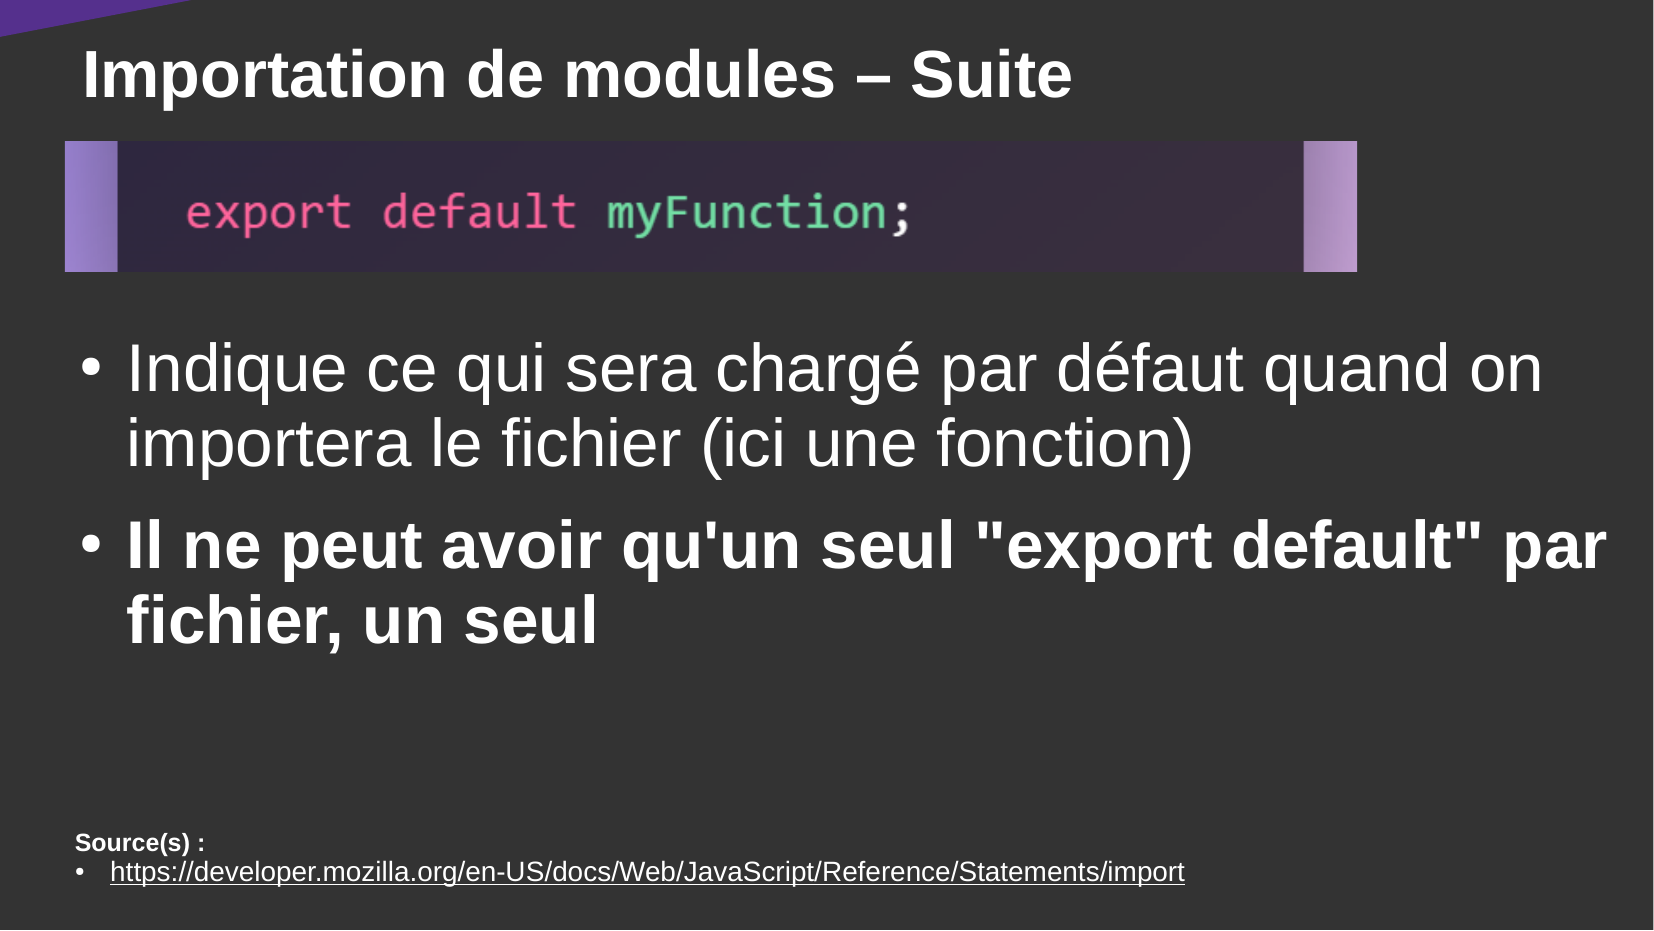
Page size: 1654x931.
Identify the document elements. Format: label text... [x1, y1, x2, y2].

text_box Source(s) : https://developer.mozilla.org/en-US/docs/Web/JavaScript/Reference/Statements/import [59, 821, 1546, 906]
picture [64, 141, 1358, 272]
list Indique ce qui sera chargé par défaut quand on importera le fichier (ici une fonction) Il ne peut avoir qu'un seul "export default" par fichier, un seul [63, 330, 1625, 662]
text_box [0, 0, 192, 37]
title Importation de modules – Suite [82, 37, 1571, 114]
